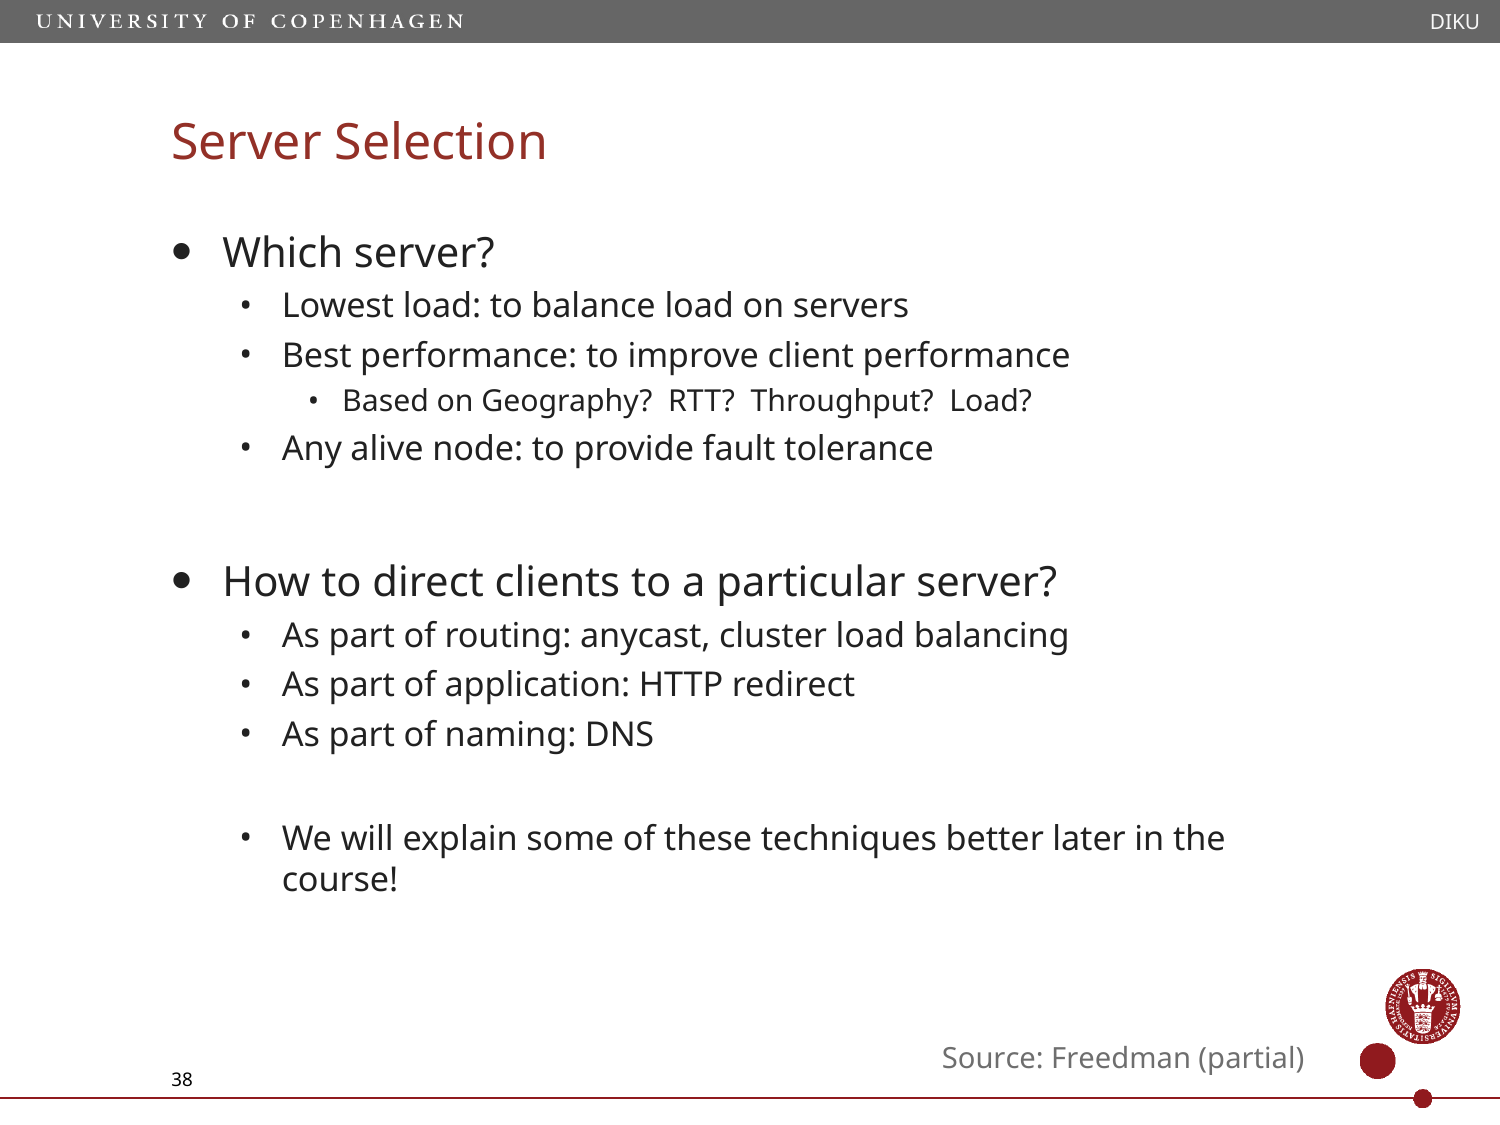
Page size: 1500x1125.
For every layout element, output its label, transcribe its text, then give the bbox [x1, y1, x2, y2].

text_box Source: Freedman (partial) [927, 1031, 1365, 1083]
text_box DIKU [469, 0, 1495, 43]
list Which server? Lowest load: to balance load on servers Best performance: to improve client performance Based on Geography? RTT? Throughput? Load? Any alive node: to provide fault tolerance How to direct clients to a particular server? As part of routing: anycast, cluster load balancing As part of application: HTTP redirect As part of naming: DNS We will explain some of these techniques better later in the course! [171, 225, 1329, 900]
title Server Selection [171, 75, 1329, 171]
text_box <number> [171, 1067, 522, 1092]
picture [0, 910, 1500, 1122]
